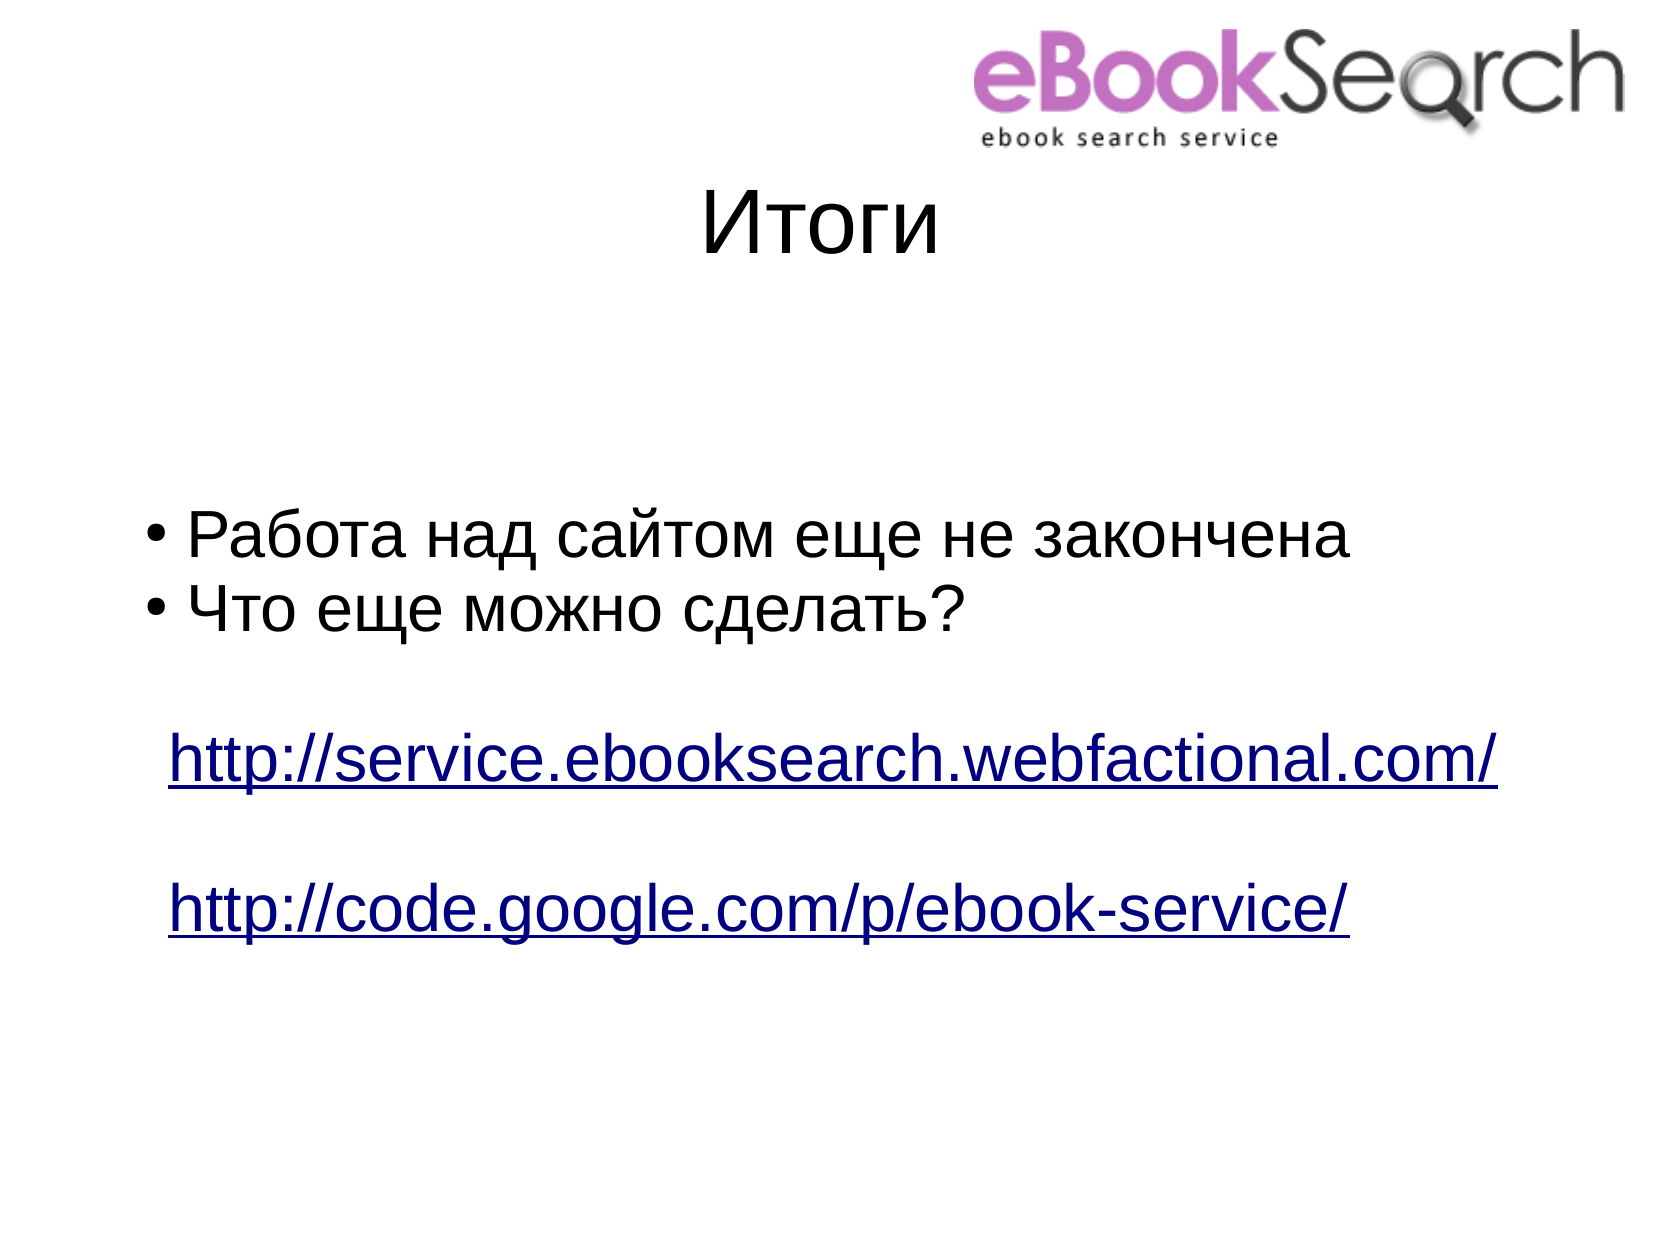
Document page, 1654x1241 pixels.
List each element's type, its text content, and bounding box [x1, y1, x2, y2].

title Итоги [76, 118, 1566, 326]
text_box Работа над сайтом еще не закончена Что еще можно сделать? http://service.ebooksearch.webfactional.com/ http://code.google.com/p/ebook-service/ [129, 489, 1518, 1028]
picture [974, 29, 1625, 148]
